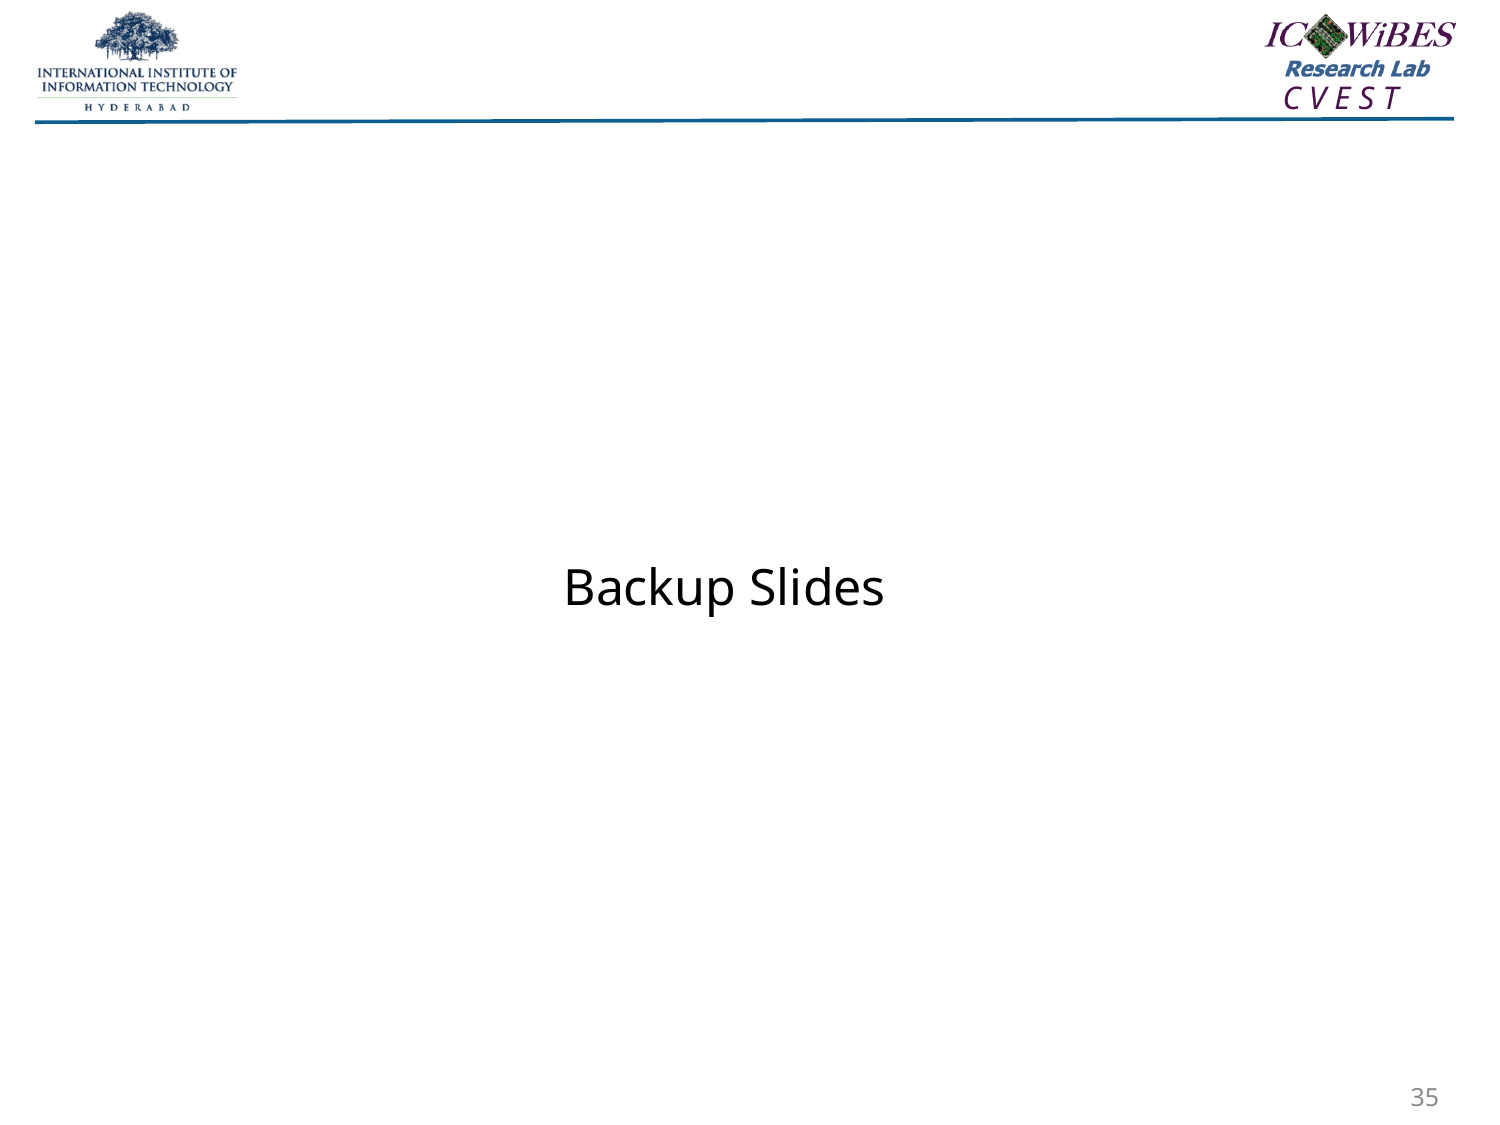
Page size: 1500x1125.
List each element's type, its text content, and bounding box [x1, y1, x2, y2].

picture [31, 4, 247, 117]
text_box Backup Slides [531, 534, 919, 636]
slide_number <number> [1329, 1074, 1455, 1123]
picture [1261, 12, 1458, 82]
